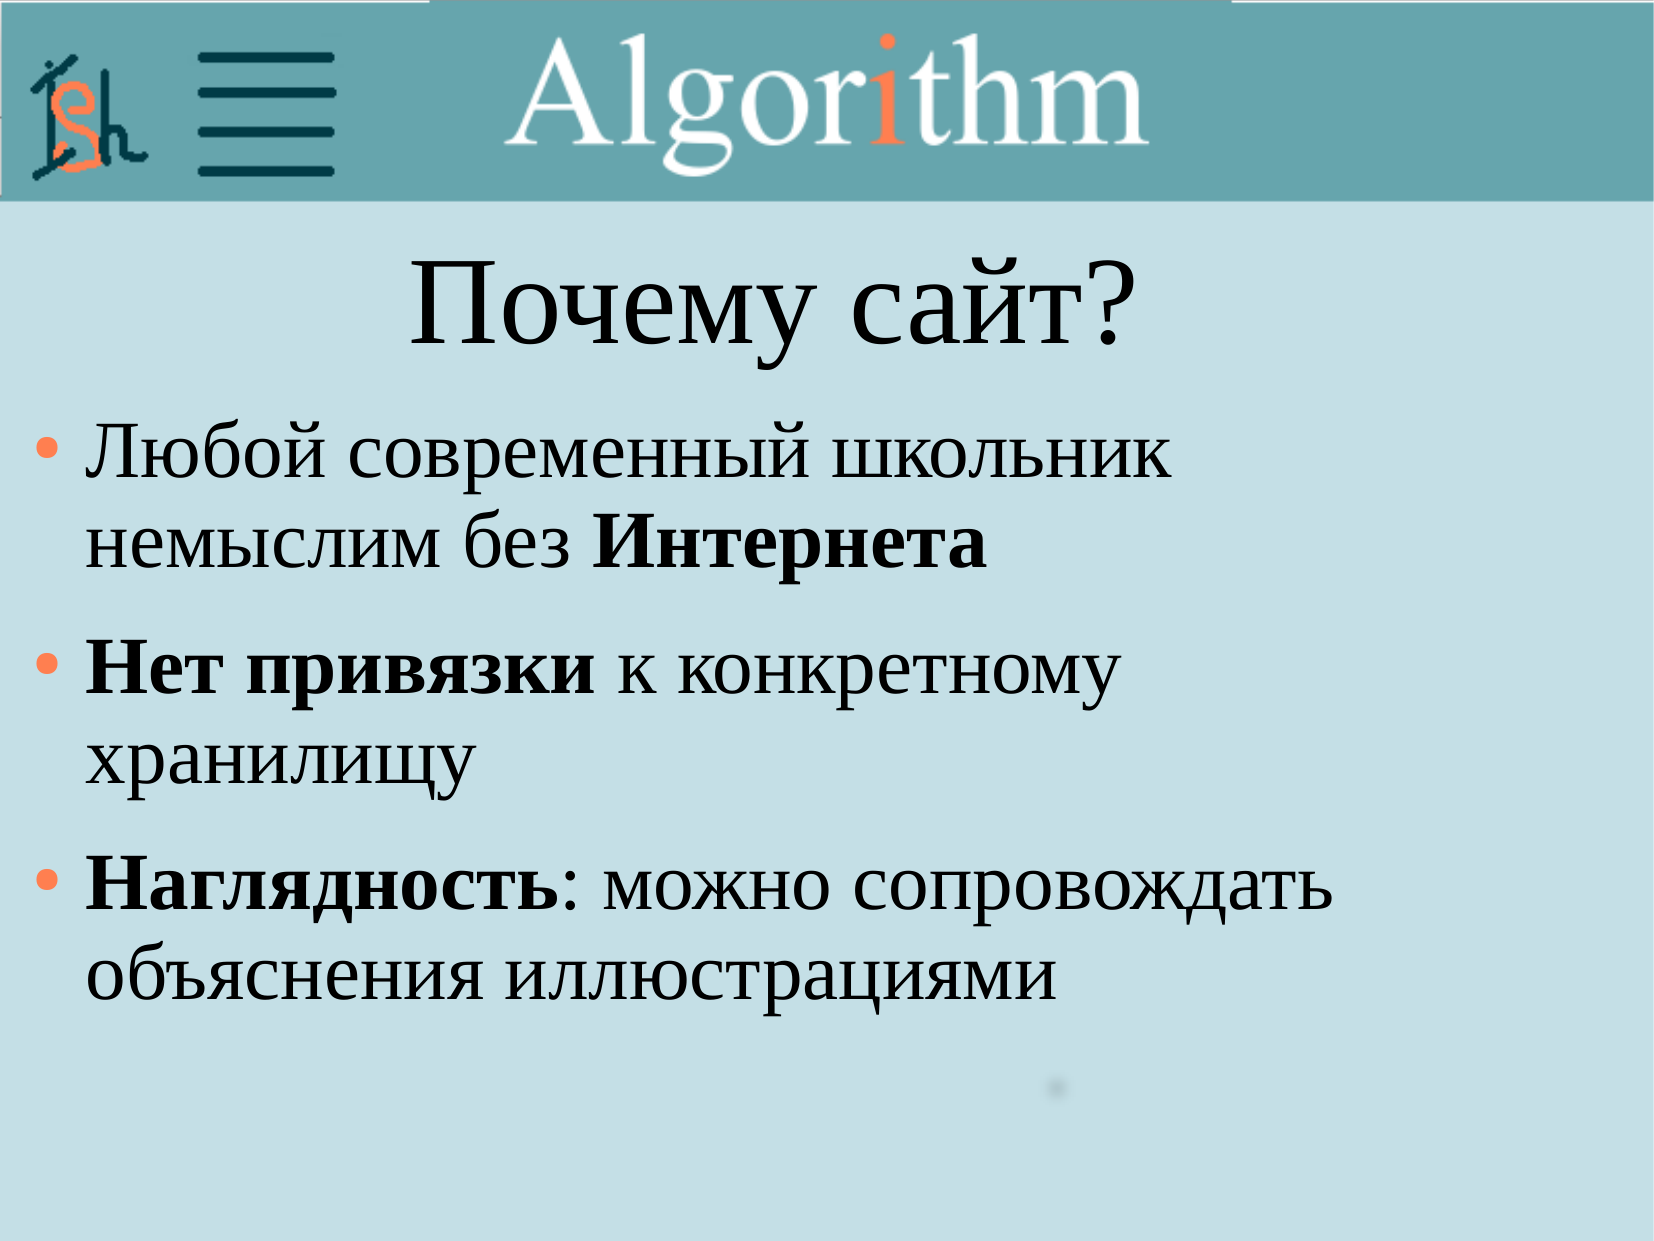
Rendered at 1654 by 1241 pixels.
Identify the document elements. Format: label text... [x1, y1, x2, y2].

title Почему сайт? [30, 198, 1519, 406]
picture [0, 0, 1654, 1241]
list Любой современный школьник немыслим без Интернета Нет привязки к конкретному хранилищу Наглядность: можно сопровождать объяснения иллюстрациями [15, 405, 1504, 1125]
